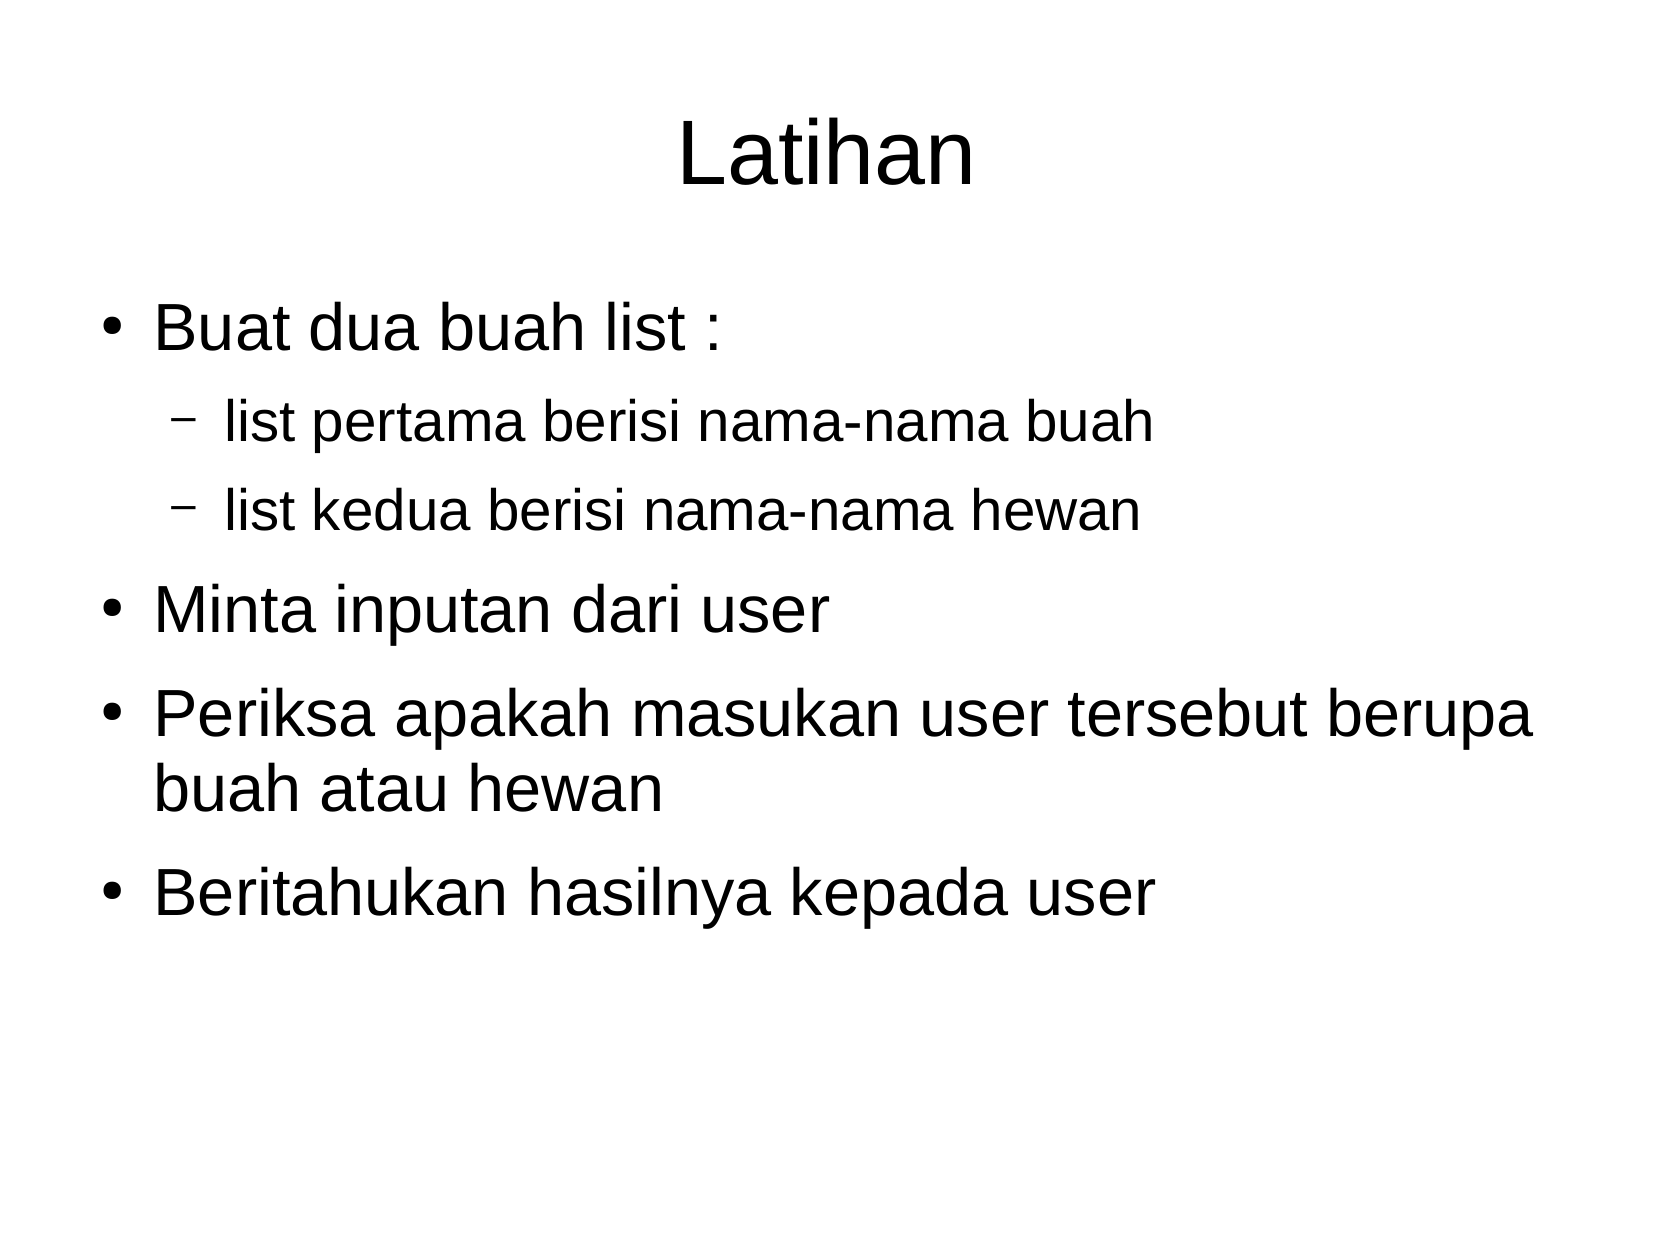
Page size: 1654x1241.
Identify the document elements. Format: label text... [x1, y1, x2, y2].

title Latihan [82, 49, 1571, 257]
list Buat dua buah list : list pertama berisi nama-nama buah list kedua berisi nama-nama hewan Minta inputan dari user Periksa apakah masukan user tersebut berupa buah atau hewan Beritahukan hasilnya kepada user [82, 290, 1571, 1010]
